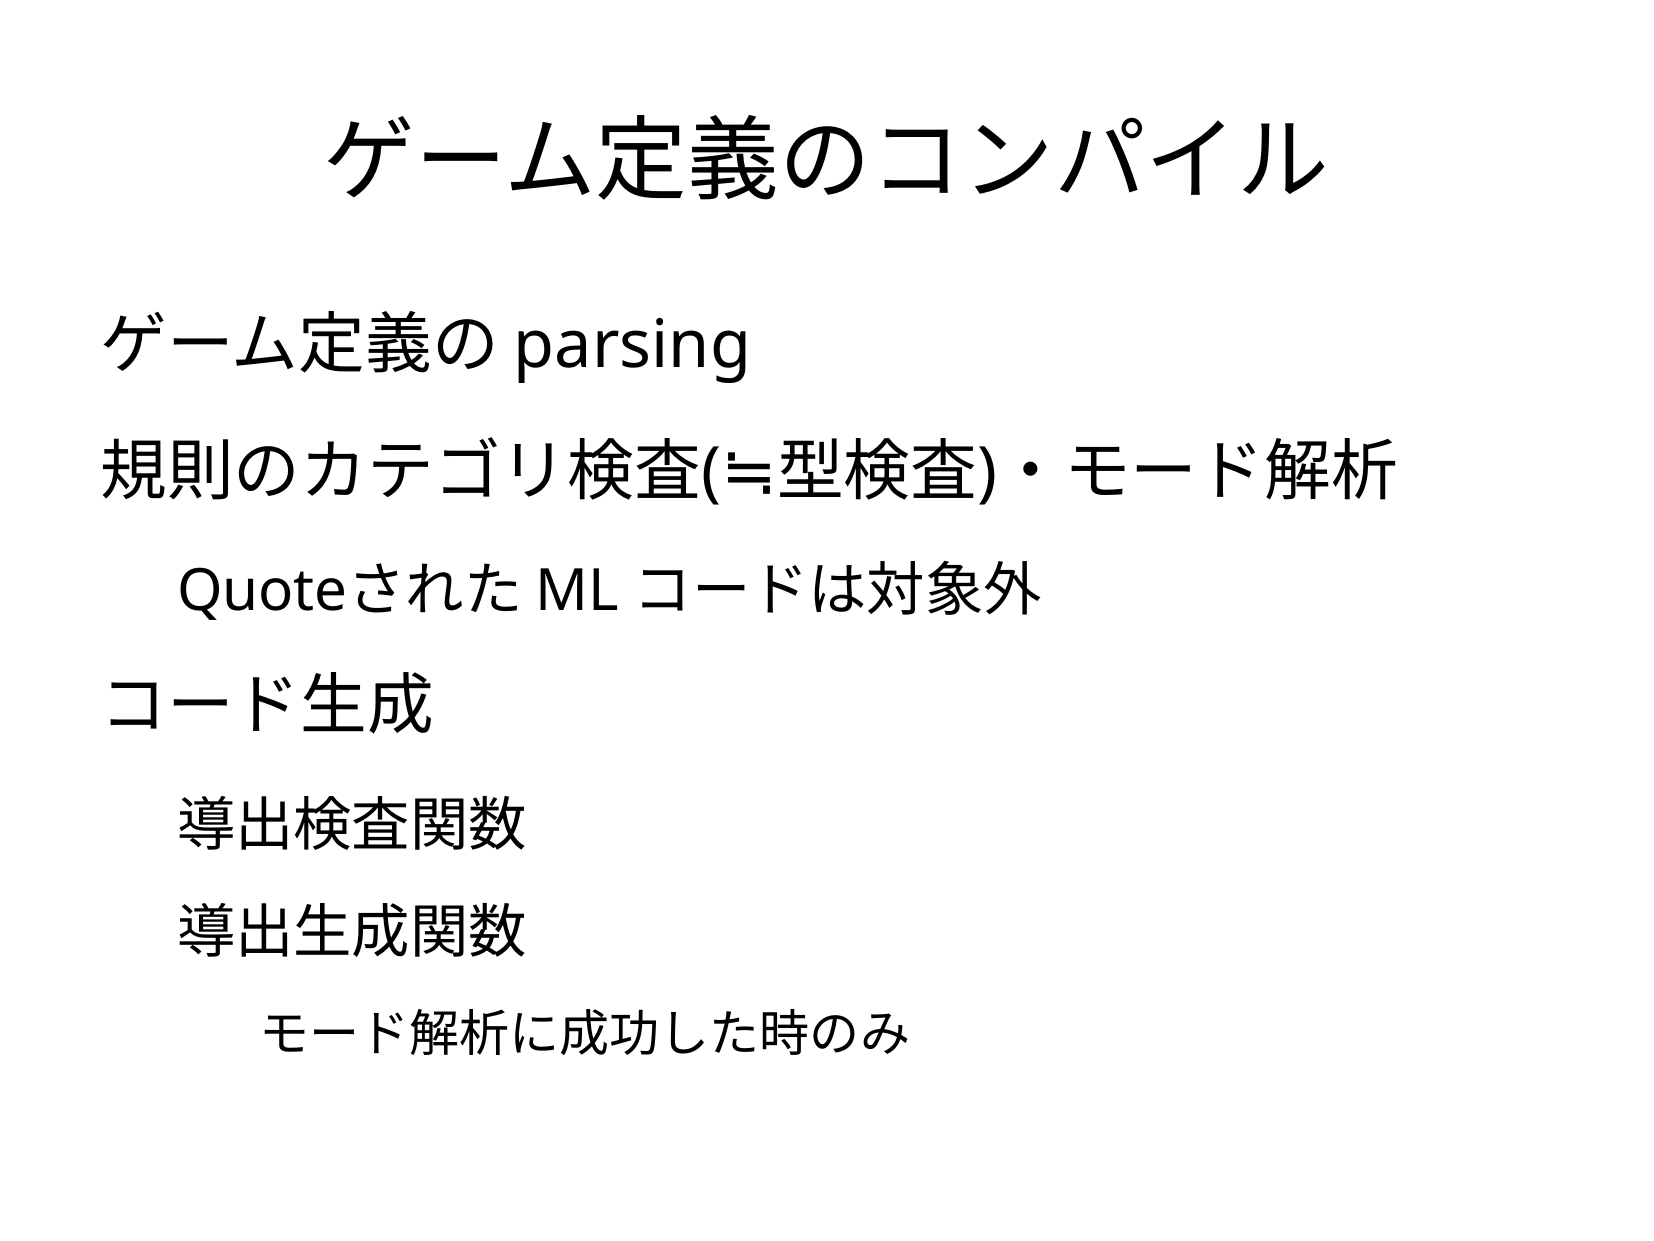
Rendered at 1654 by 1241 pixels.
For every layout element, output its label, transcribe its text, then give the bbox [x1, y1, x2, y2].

title ゲーム定義のコンパイル [82, 56, 1571, 250]
list ゲーム定義の parsing 規則のカテゴリ検査(≒型検査)・モード解析 Quoteされた ML コードは対象外 コード生成 導出検査関数 導出生成関数 モード解析に成功した時のみ [82, 290, 1571, 1094]
